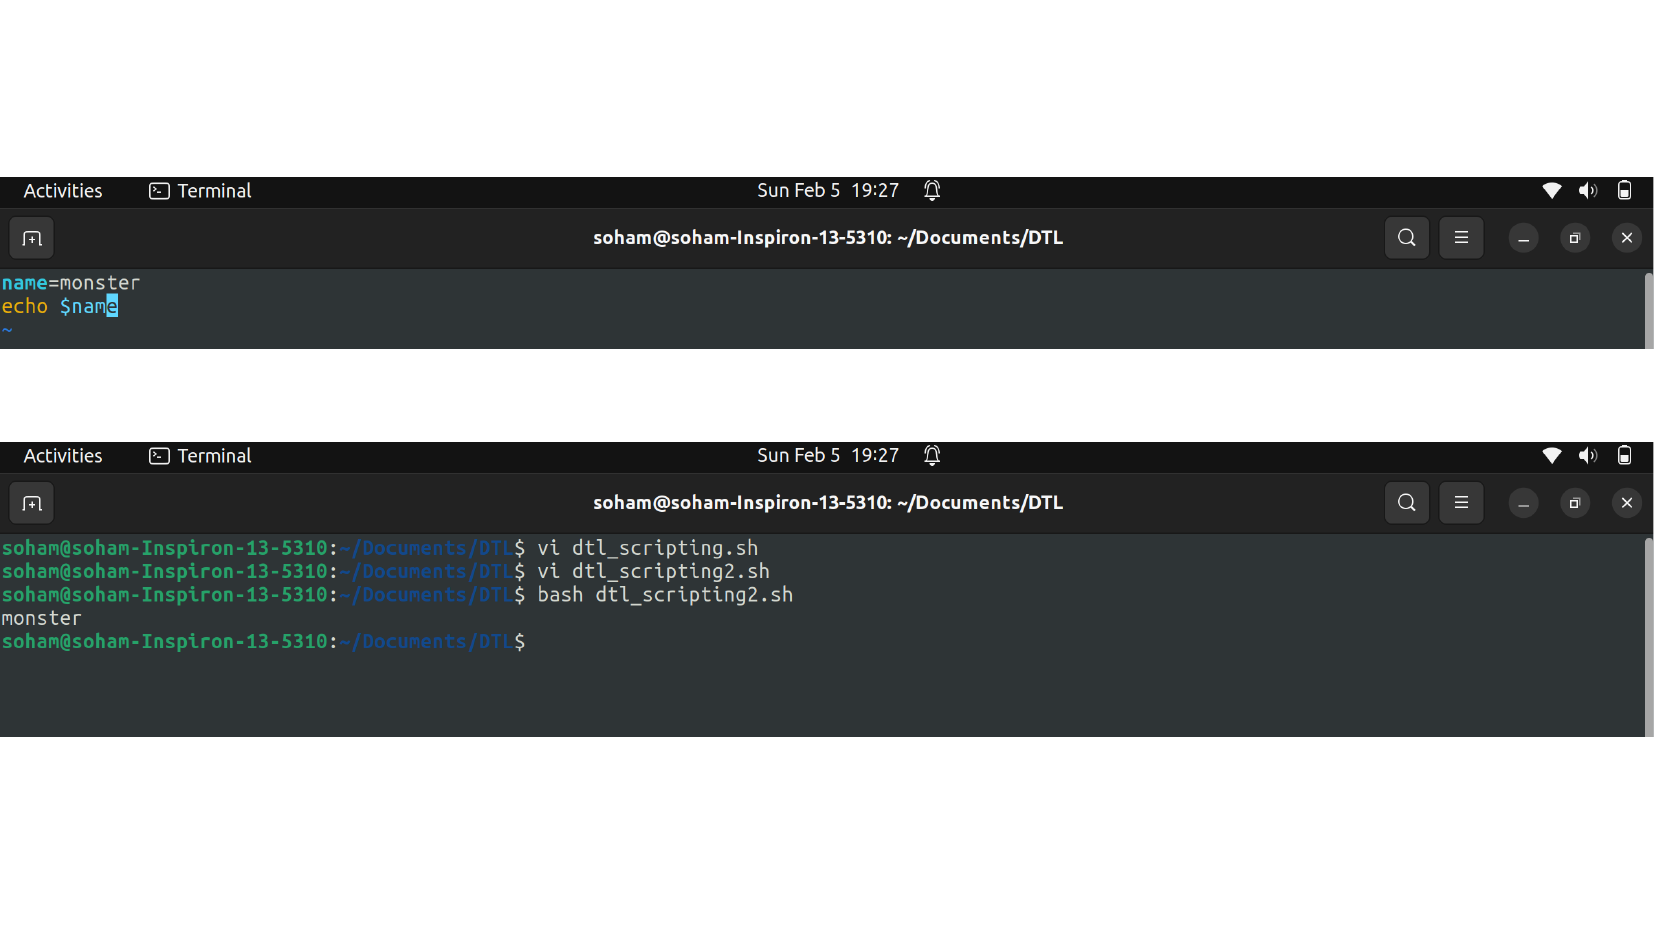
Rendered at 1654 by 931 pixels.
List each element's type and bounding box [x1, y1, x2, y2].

picture [0, 442, 1654, 737]
picture [0, 177, 1654, 349]
